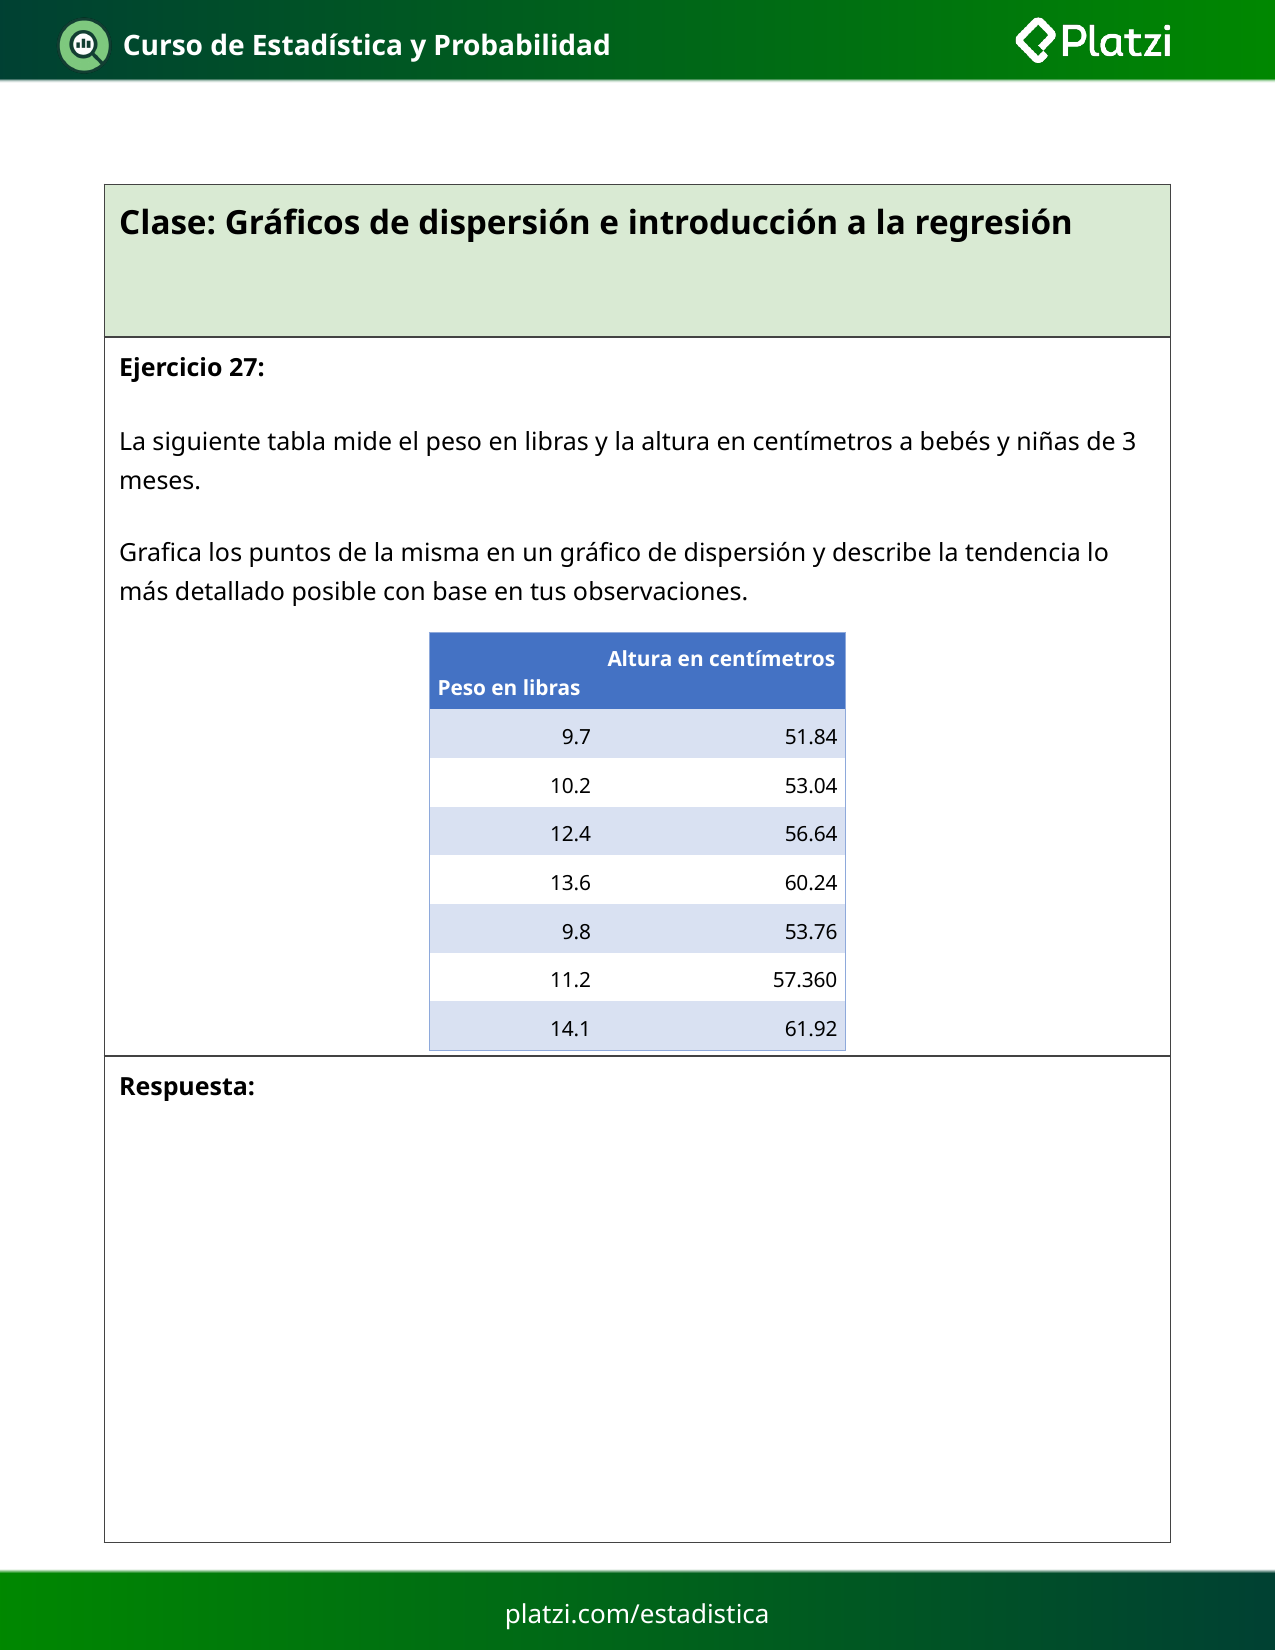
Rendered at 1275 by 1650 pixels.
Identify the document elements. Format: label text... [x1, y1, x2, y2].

table_cell 51.84 [599, 709, 845, 758]
table_cell 57.360 [599, 953, 845, 1001]
table_cell 10.2 [430, 758, 599, 807]
table_cell 53.04 [599, 758, 845, 807]
table_cell 14.1 [430, 1001, 599, 1050]
table_cell 53.76 [599, 904, 845, 953]
table_cell 56.64 [599, 807, 845, 855]
table_header Peso en libras [430, 633, 599, 709]
table_cell Ejercicio 27: La siguiente tabla mide el peso en libras y la altura en centímetros a bebés y niñas de 3 meses. Grafica los puntos de la misma en un gráfico de dispersión y describe la tendencia lo más detallado posible con base en tus observaciones. [105, 338, 1170, 1055]
table_header Clase: Gráficos de dispersión e introducción a la regresión [105, 185, 1170, 336]
subtitle platzi.com/estadistica [200, 1571, 1075, 1650]
table_cell 11.2 [430, 953, 599, 1001]
table_cell Respuesta: [105, 1057, 1170, 1542]
table_header Altura en centímetros [599, 633, 845, 709]
table_cell 9.8 [430, 904, 599, 953]
title Curso de Estadística y Probabilidad [101, 6, 976, 86]
table_cell 60.24 [599, 855, 845, 904]
table_cell 12.4 [430, 807, 599, 855]
picture [0, 0, 1275, 1650]
table_cell 61.92 [599, 1001, 845, 1050]
table_cell 13.6 [430, 855, 599, 904]
table_cell 9.7 [430, 709, 599, 758]
